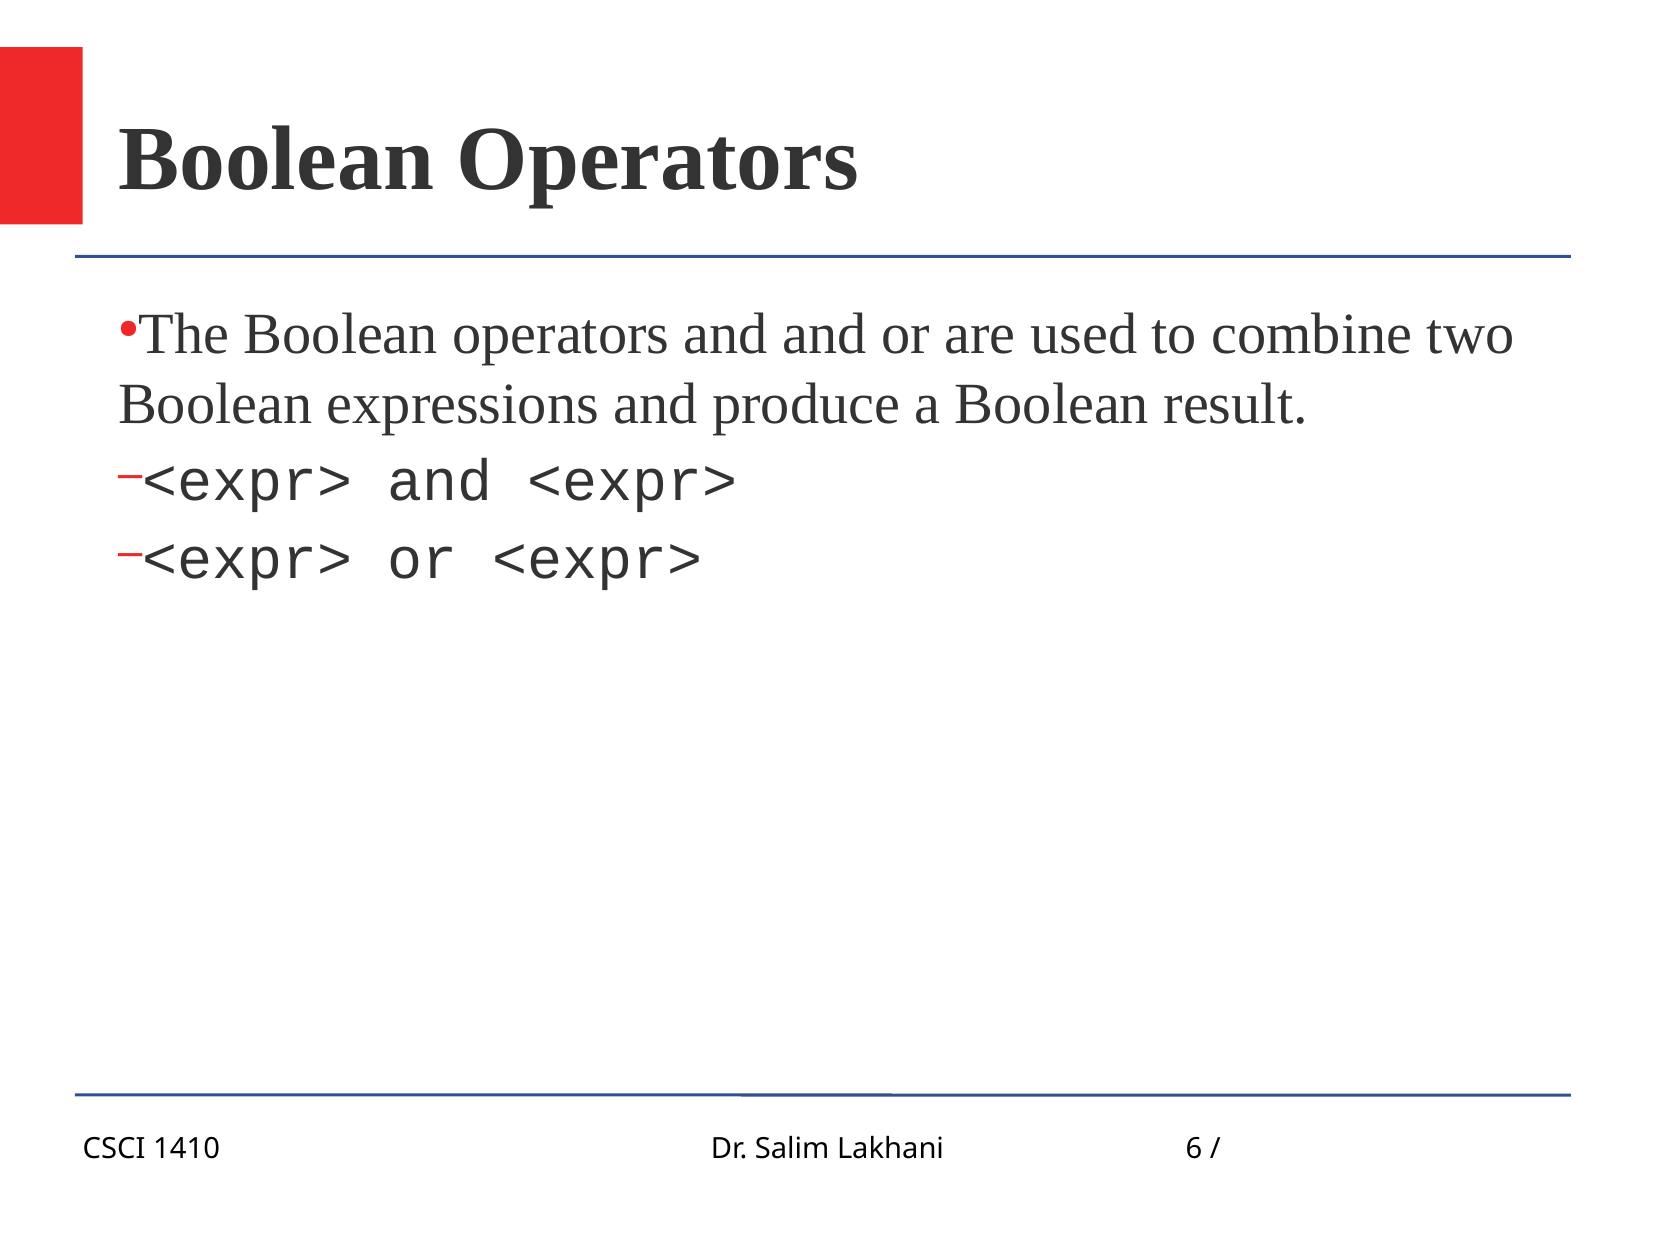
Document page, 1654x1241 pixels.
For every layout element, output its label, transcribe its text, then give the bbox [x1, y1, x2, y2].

text_box / [1185, 1129, 1571, 1216]
title Boolean Operators [118, 49, 1571, 257]
list The Boolean operators and and or are used to combine two Boolean expressions and produce a Boolean result. <expr> and <expr> <expr> or <expr> [118, 295, 1536, 1080]
text_box Dr. Salim Lakhani [565, 1129, 1090, 1216]
text_box CSCI 1410 [82, 1129, 468, 1216]
